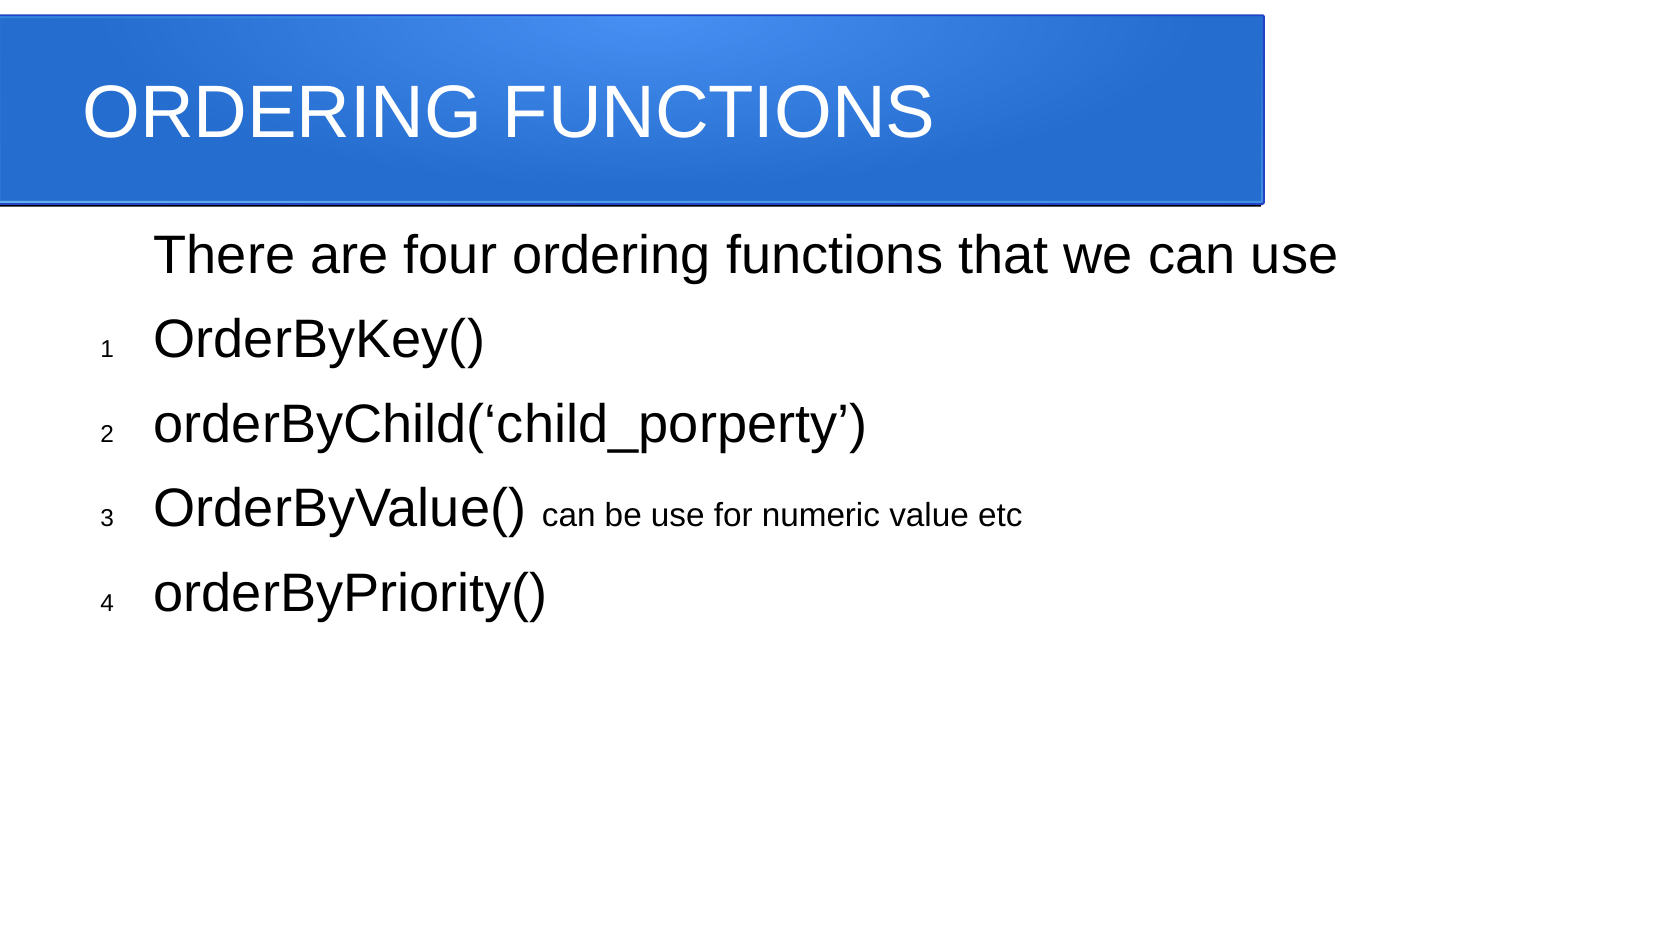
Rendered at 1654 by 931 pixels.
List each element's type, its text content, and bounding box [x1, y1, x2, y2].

list There are four ordering functions that we can use OrderByKey() orderByChild(‘child_porperty’) OrderByValue() can be use for numeric value etc orderByPriority() [82, 224, 1571, 764]
title ORDERING FUNCTIONS [82, 35, 1235, 189]
